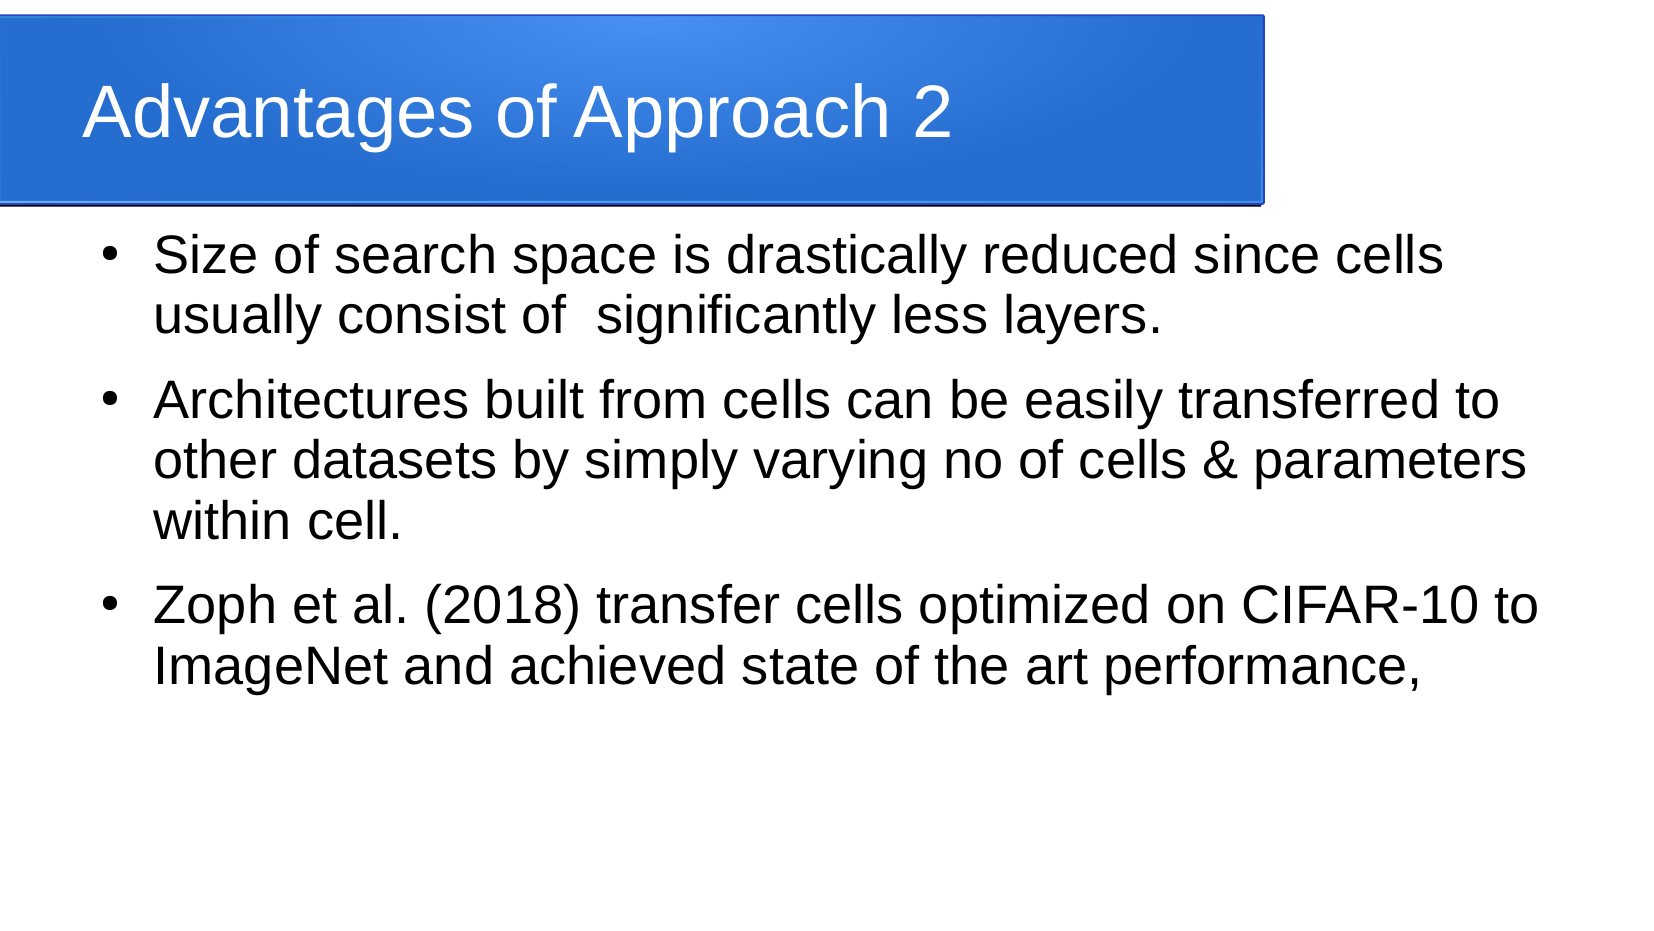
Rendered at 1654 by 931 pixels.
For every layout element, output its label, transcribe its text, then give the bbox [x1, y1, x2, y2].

title Advantages of Approach 2 [82, 35, 1235, 189]
list Size of search space is drastically reduced since cells usually consist of significantly less layers. Architectures built from cells can be easily transferred to other datasets by simply varying no of cells & parameters within cell. Zoph et al. (2018) transfer cells optimized on CIFAR-10 to ImageNet and achieved state of the art performance, [82, 224, 1571, 764]
